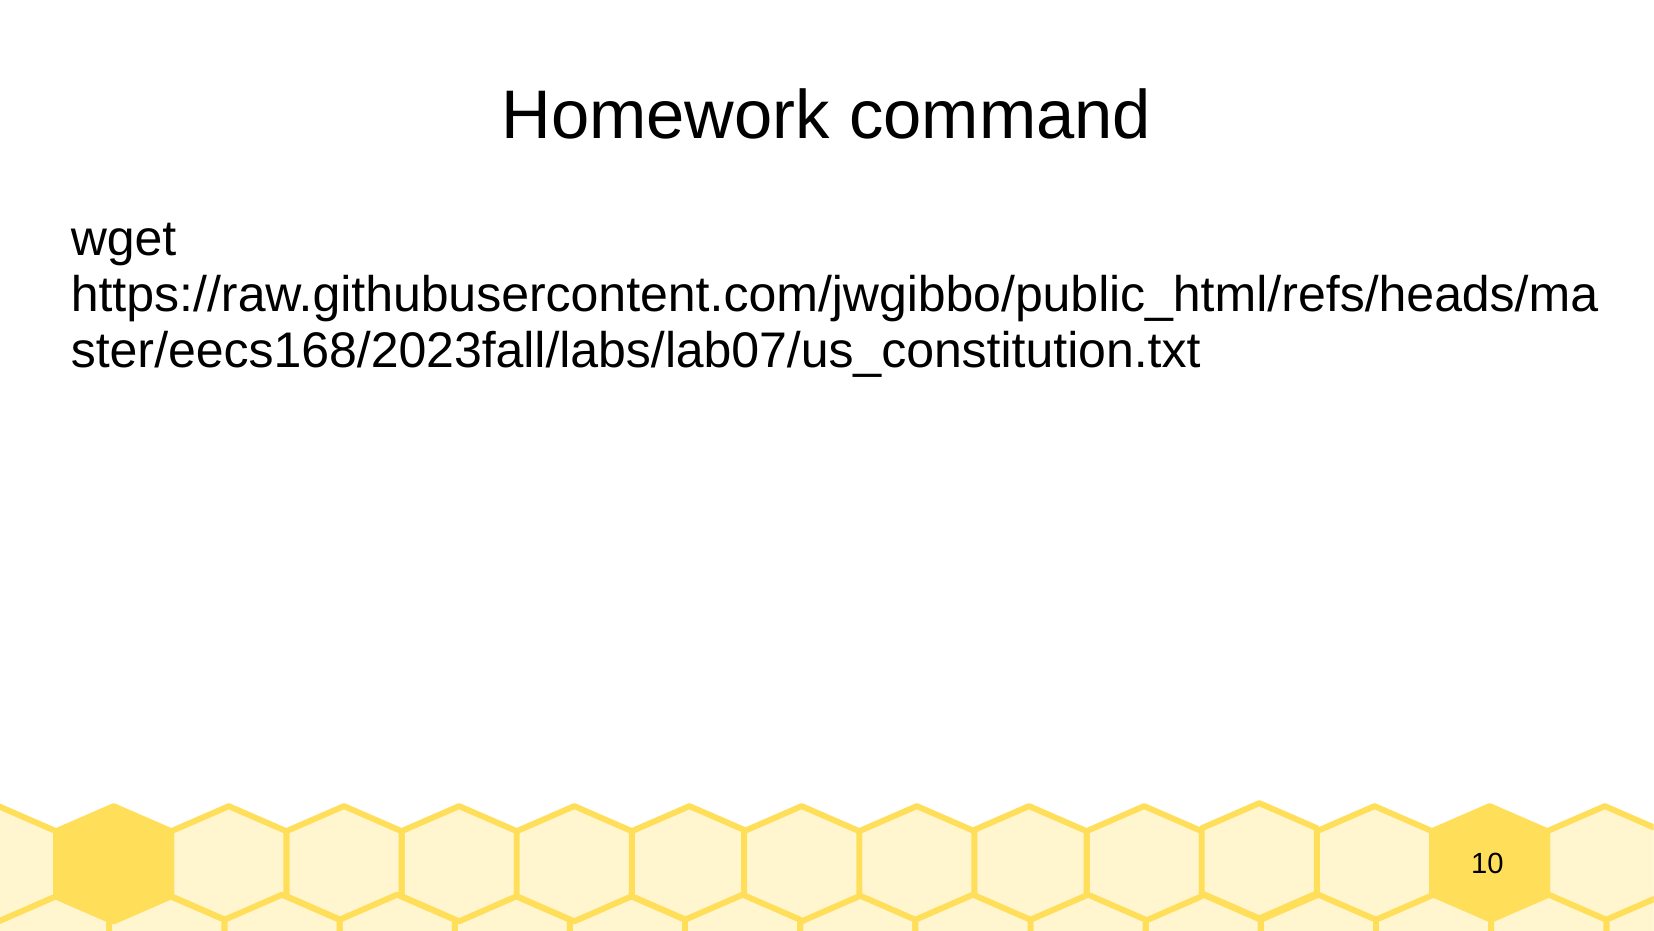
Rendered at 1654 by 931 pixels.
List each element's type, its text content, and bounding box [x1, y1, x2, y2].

list wget https://raw.githubusercontent.com/jwgibbo/public_html/refs/heads/master/eecs168/2023fall/labs/lab07/us_constitution.txt [0, 210, 1613, 751]
title Homework command [82, 37, 1571, 193]
